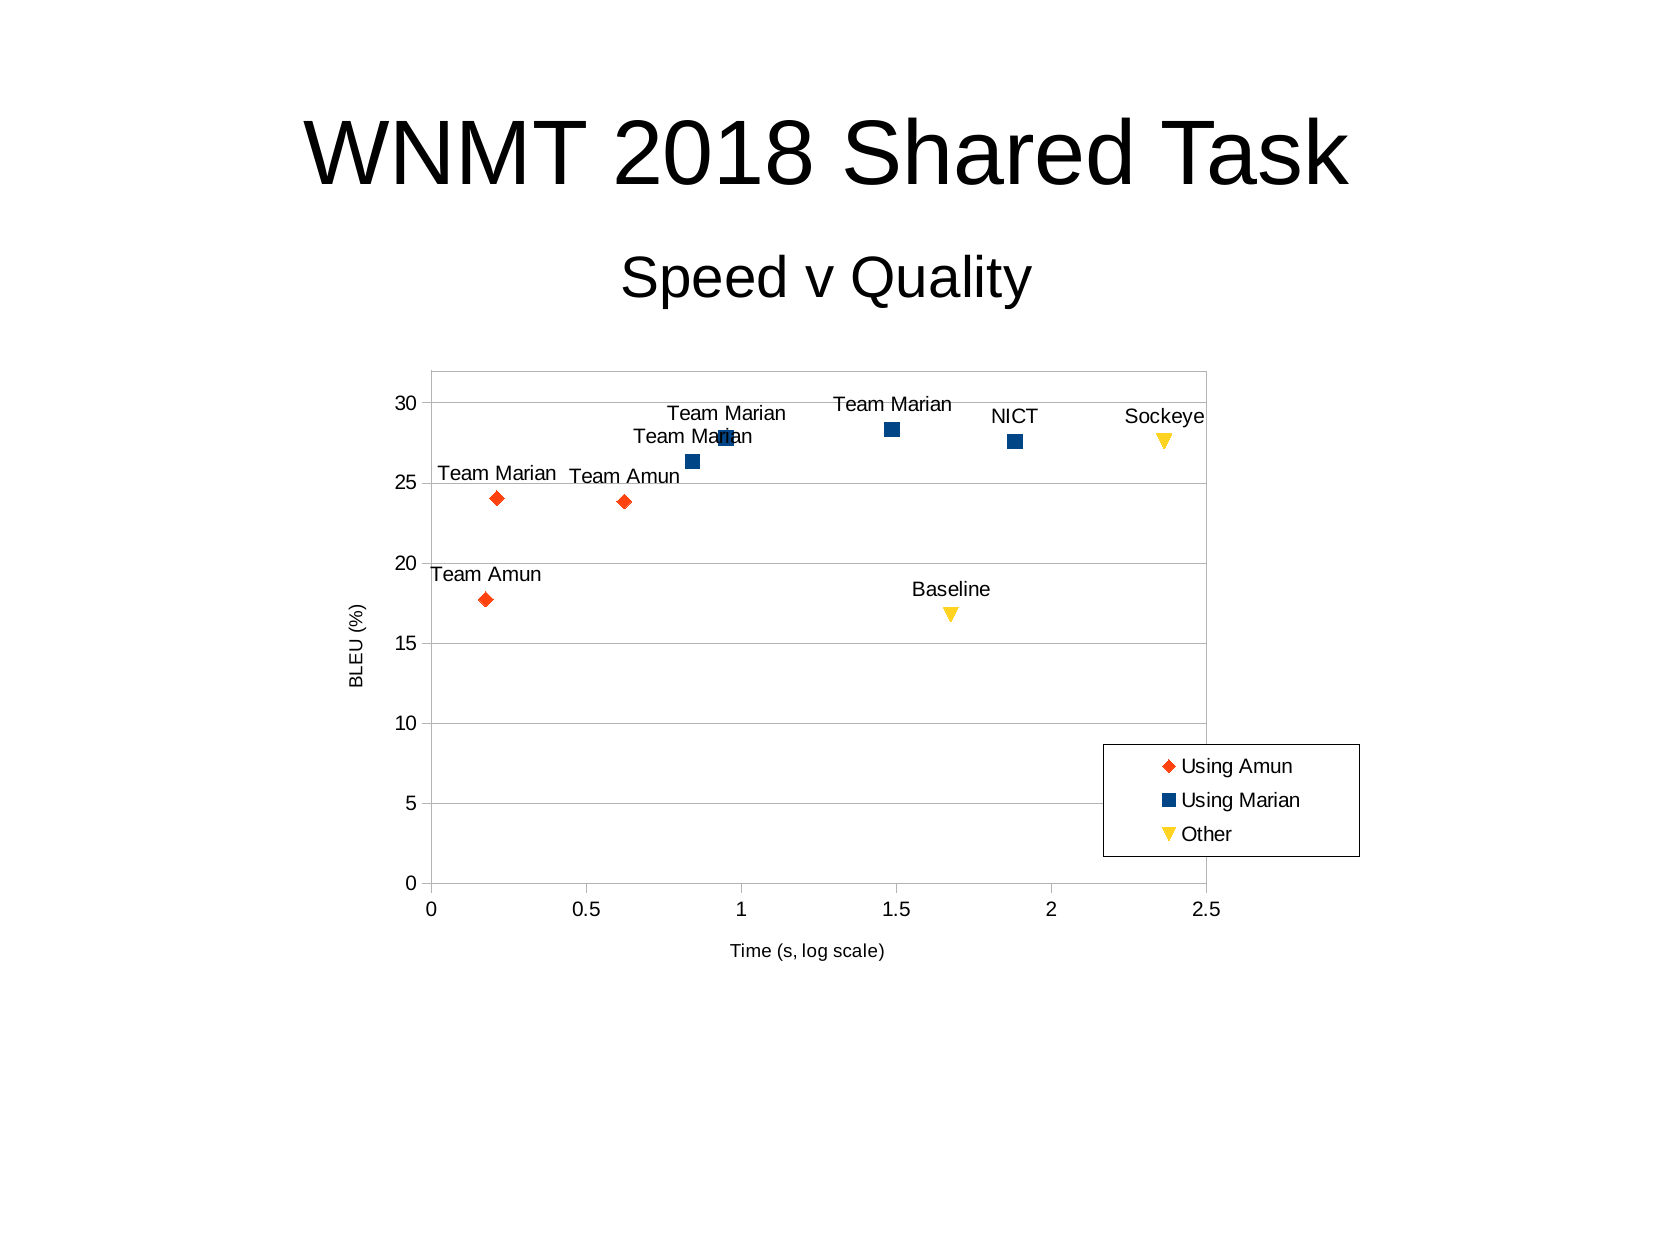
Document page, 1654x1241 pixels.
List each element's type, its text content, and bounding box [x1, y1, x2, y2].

title WNMT 2018 Shared Task [82, 49, 1571, 257]
chart [312, 358, 1406, 993]
title Speed v Quality [425, 236, 1229, 319]
